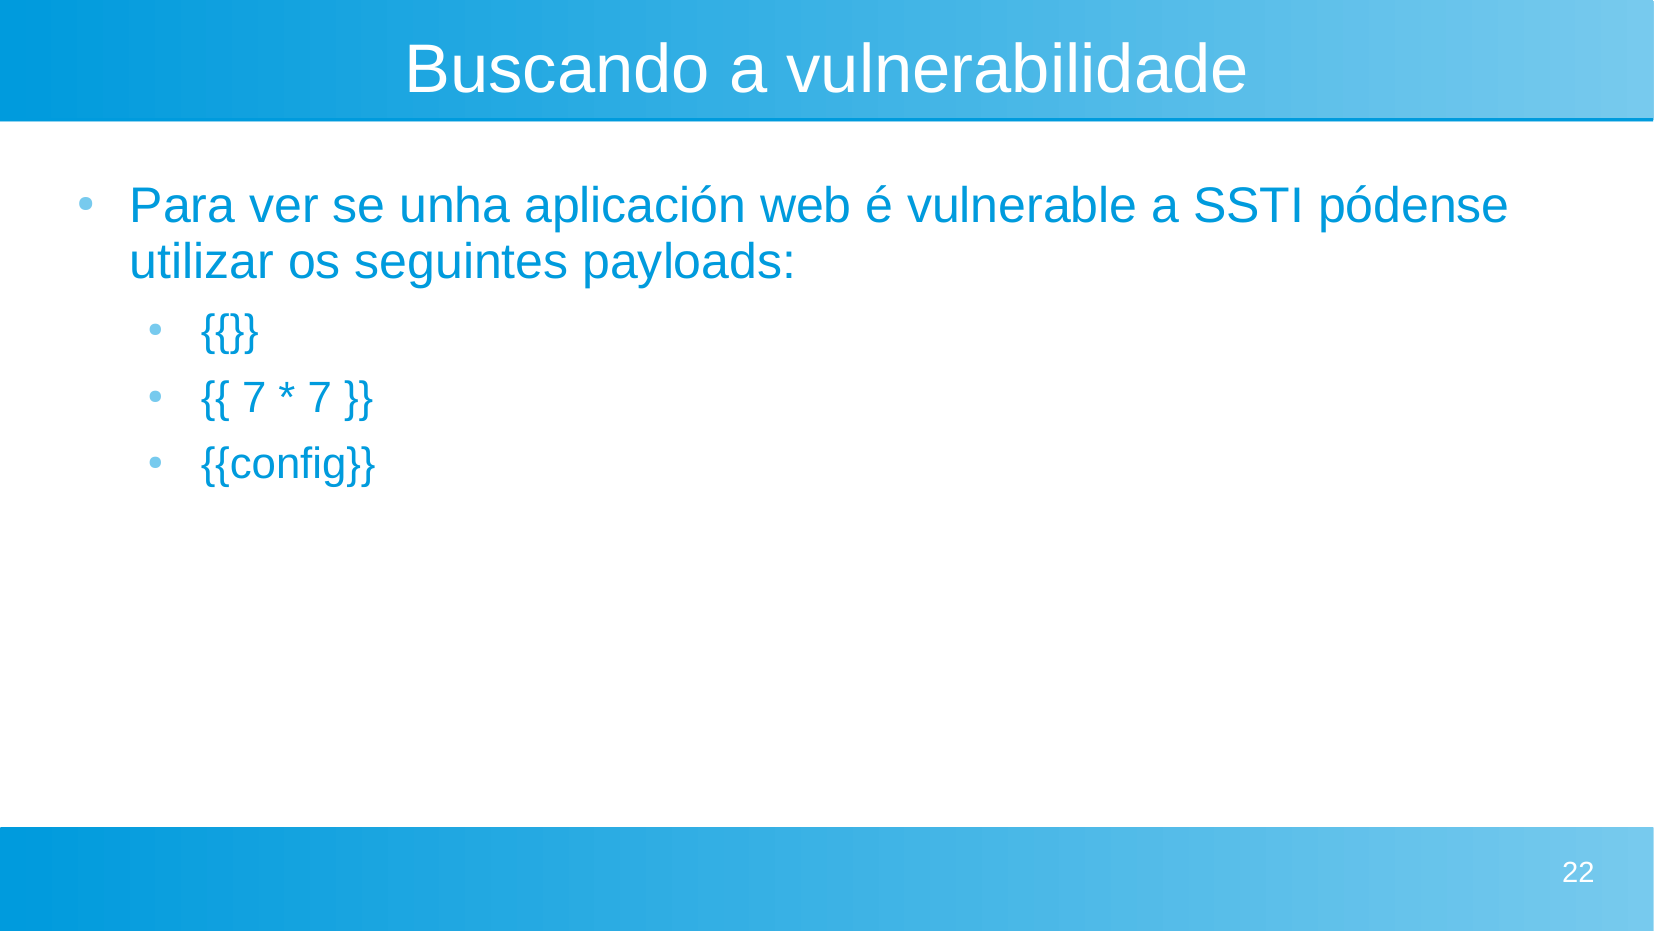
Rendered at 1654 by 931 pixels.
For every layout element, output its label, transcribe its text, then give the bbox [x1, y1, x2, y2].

title Buscando a vulnerabilidade [59, 29, 1595, 108]
list Para ver se unha aplicación web é vulnerable a SSTI pódense utilizar os seguintes payloads: {{}} {{ 7 * 7 }} {{config}} [59, 177, 1595, 768]
